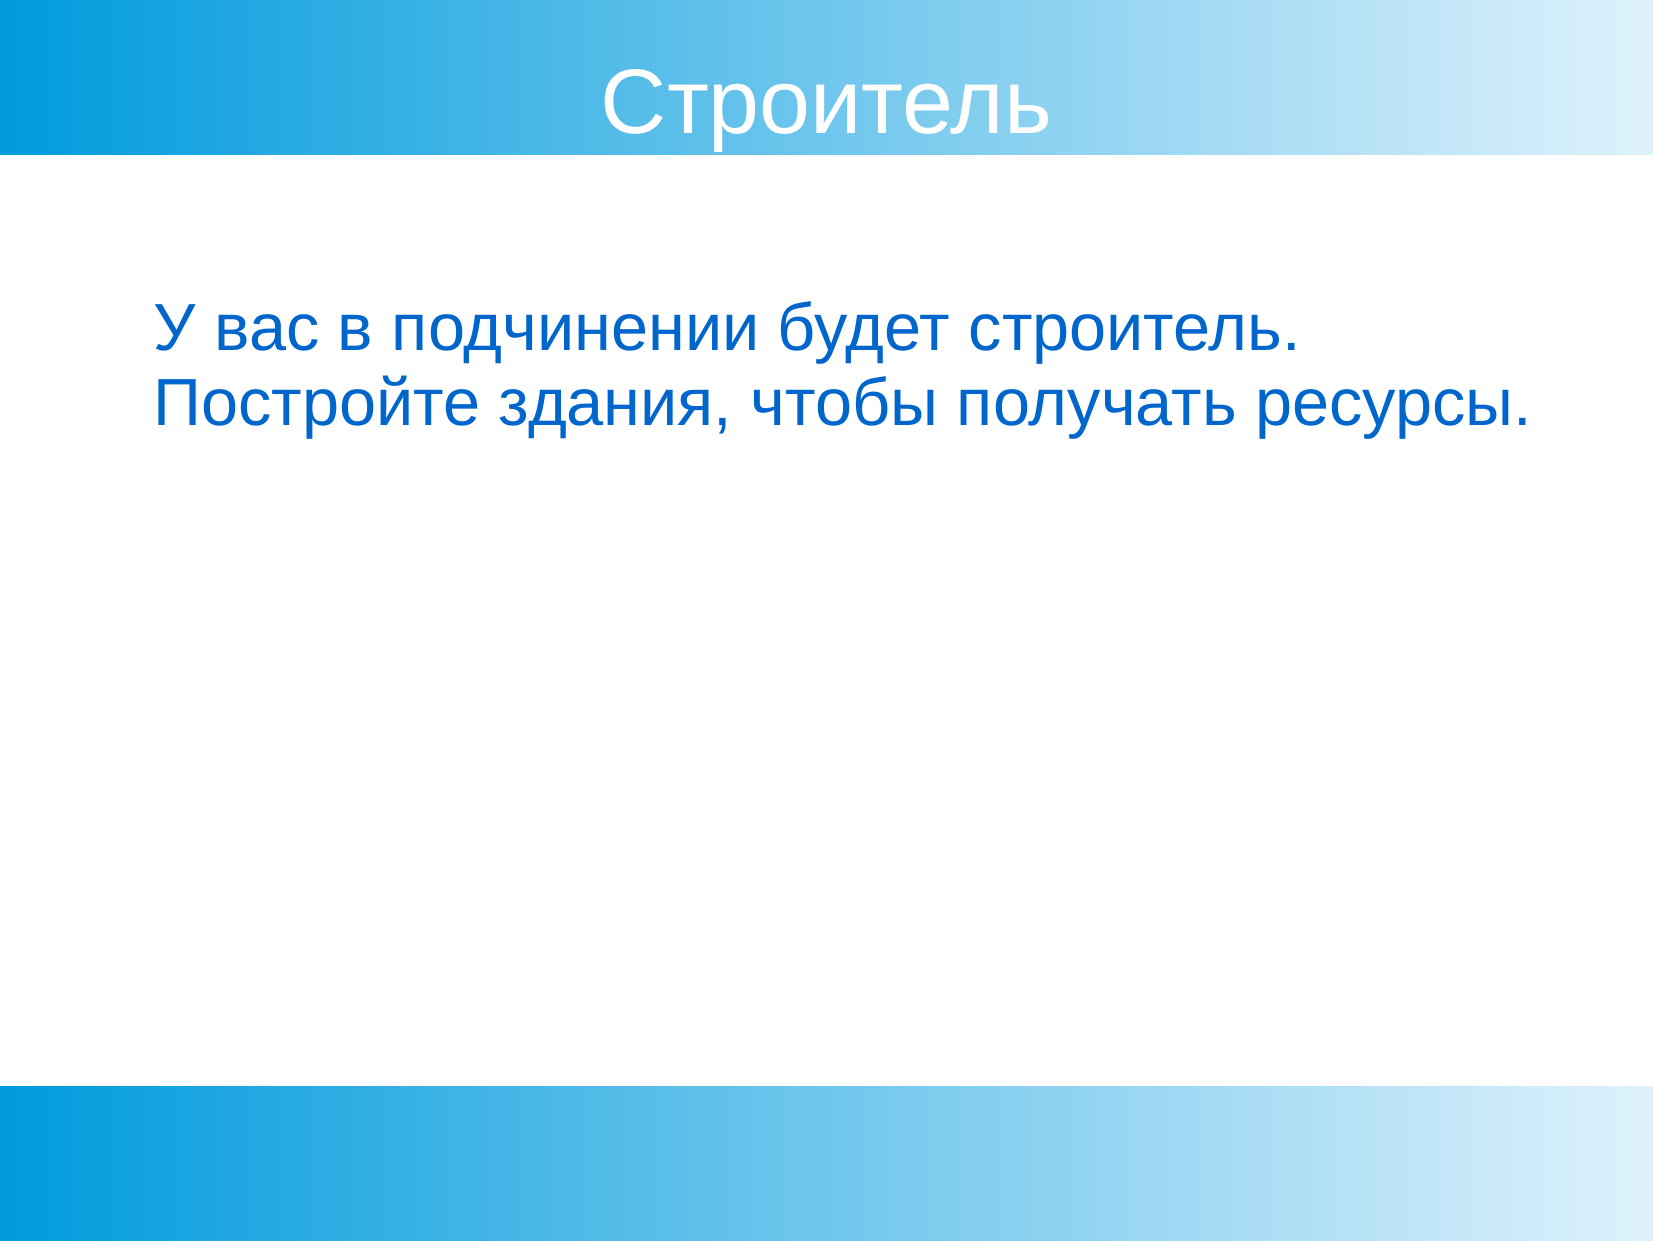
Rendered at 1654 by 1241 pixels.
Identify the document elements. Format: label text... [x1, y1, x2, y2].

title Строитель [82, 49, 1571, 155]
list У вас в подчинении будет строитель. Постройте здания, чтобы получать ресурсы. [82, 290, 1571, 1010]
